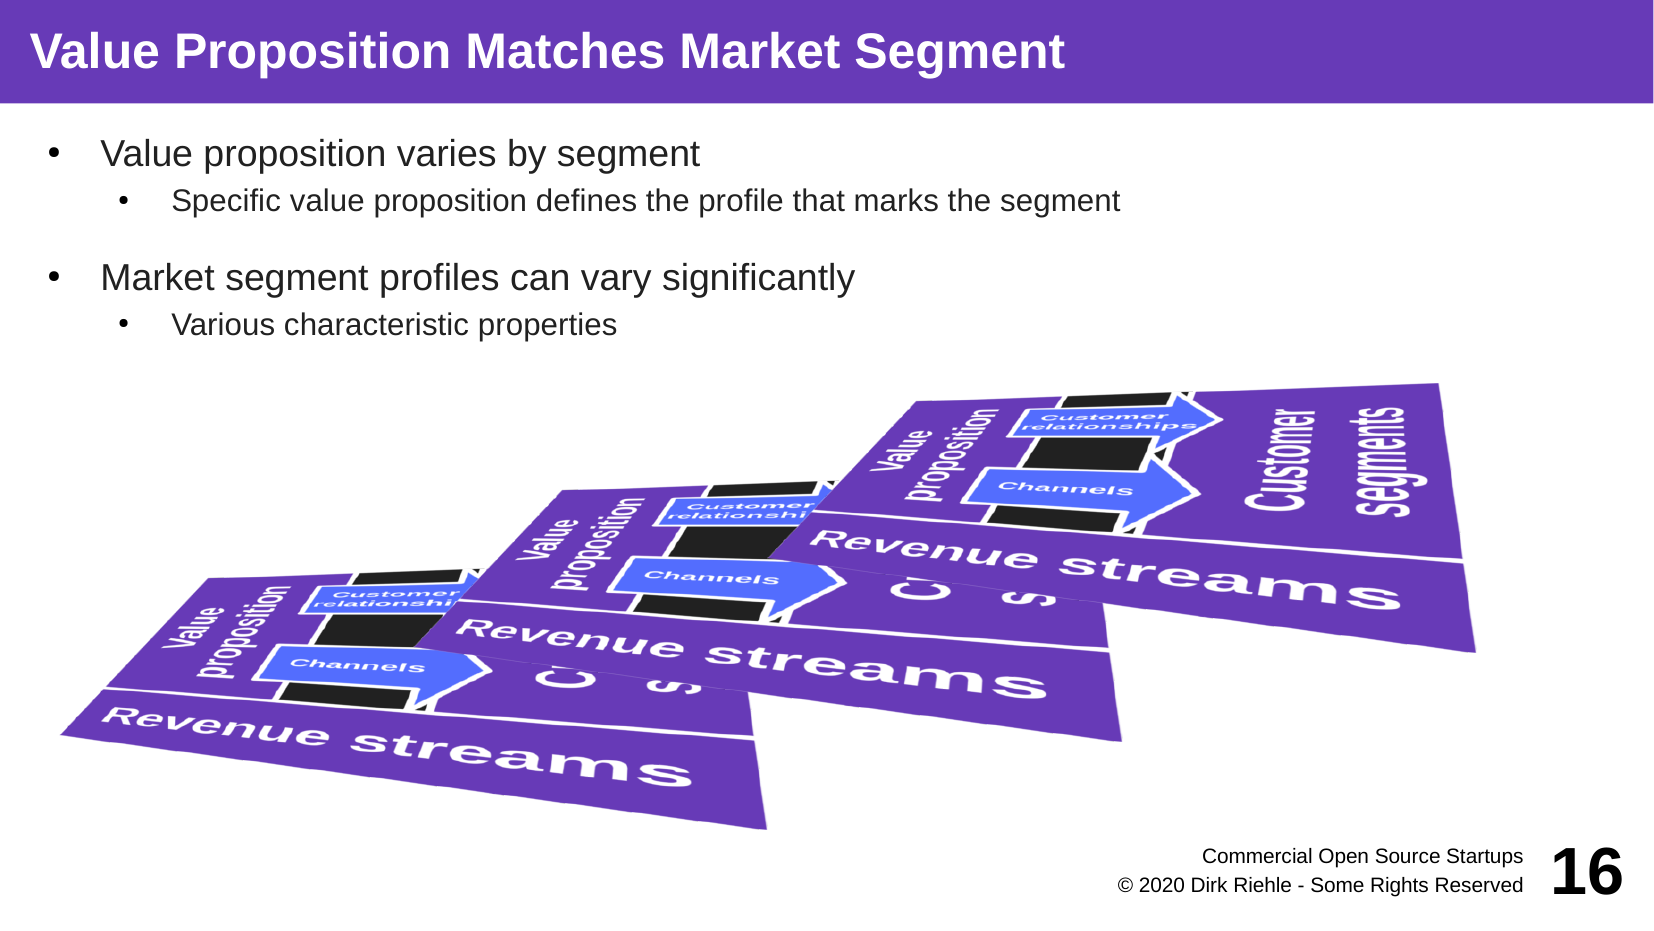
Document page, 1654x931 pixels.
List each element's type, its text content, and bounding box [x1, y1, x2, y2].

title Value Proposition Matches Market Segment [0, 0, 1654, 104]
list Value proposition varies by segment Specific value proposition defines the profile that marks the segment Market segment profiles can vary significantly Various characteristic properties [29, 132, 1625, 813]
picture [59, 383, 1477, 830]
